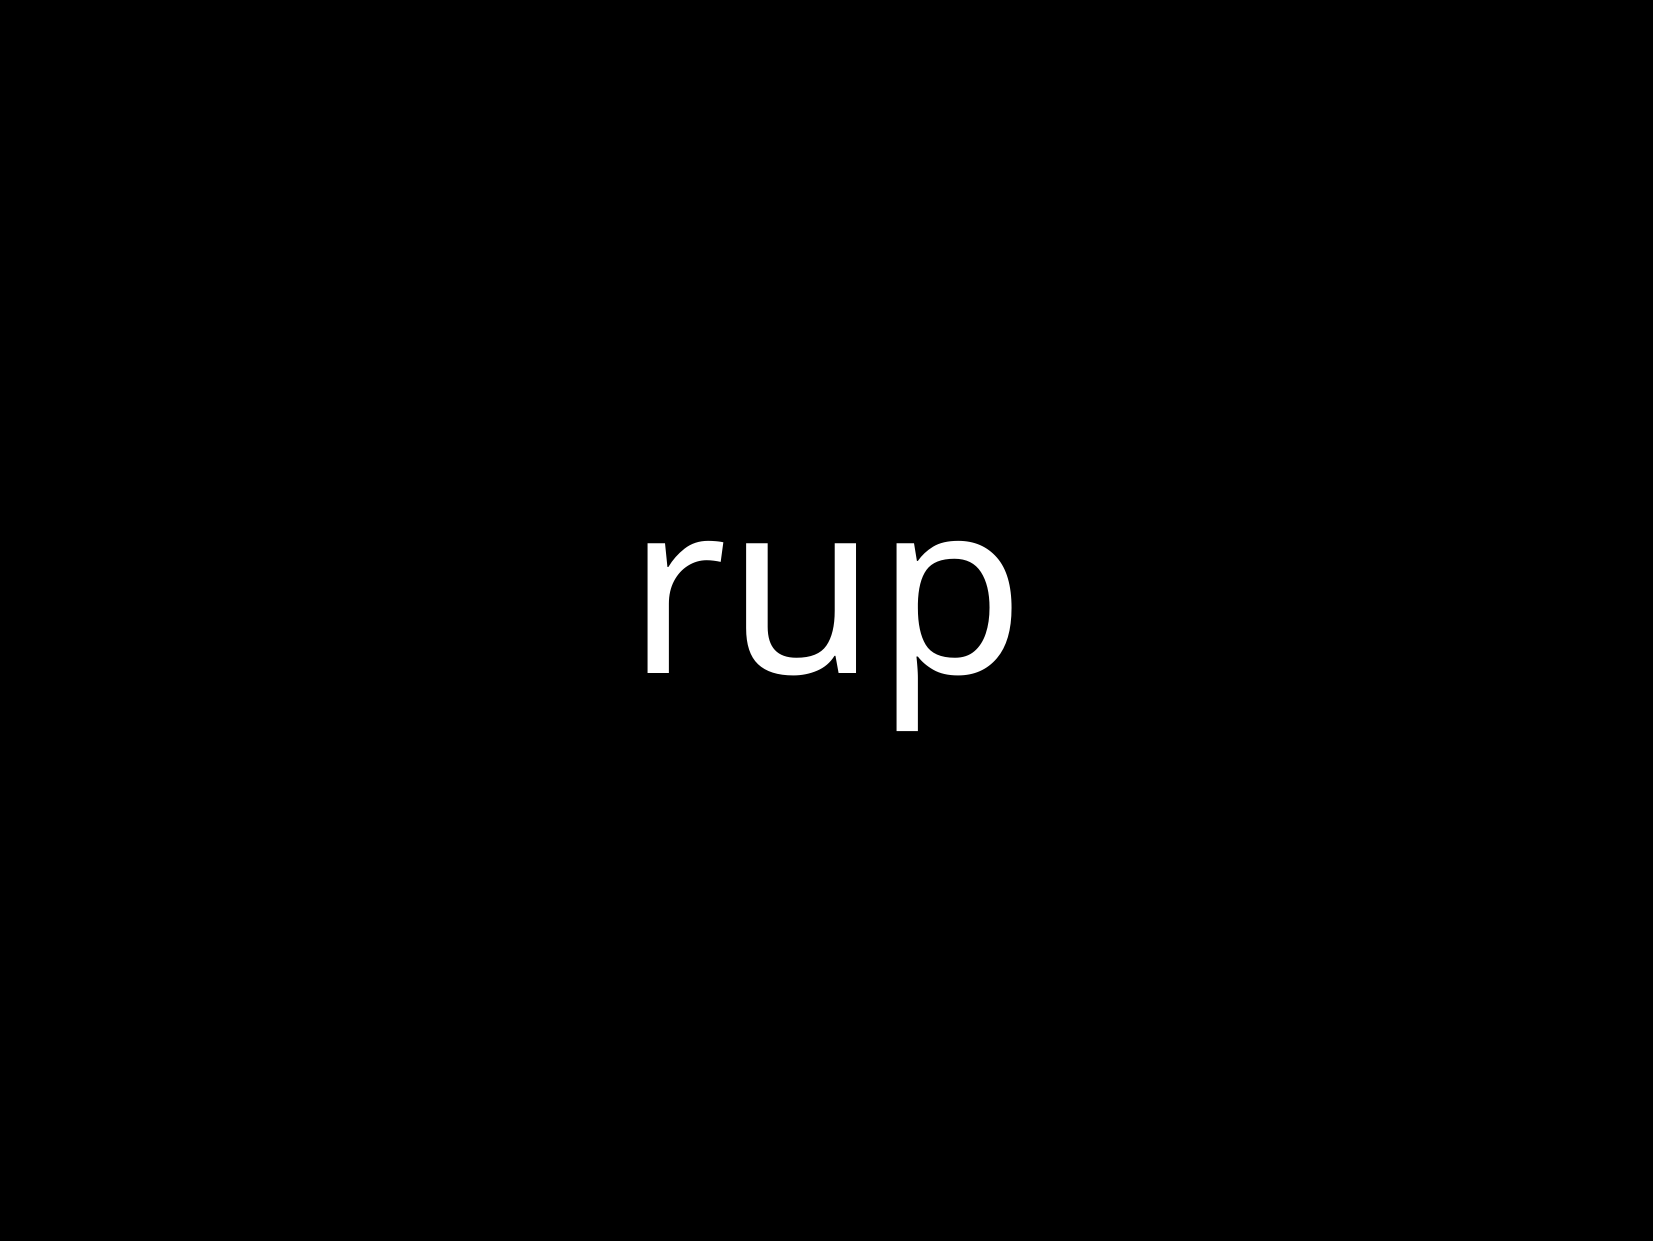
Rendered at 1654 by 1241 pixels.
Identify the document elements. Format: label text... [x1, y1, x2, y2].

text_box rup [82, 56, 1571, 1102]
